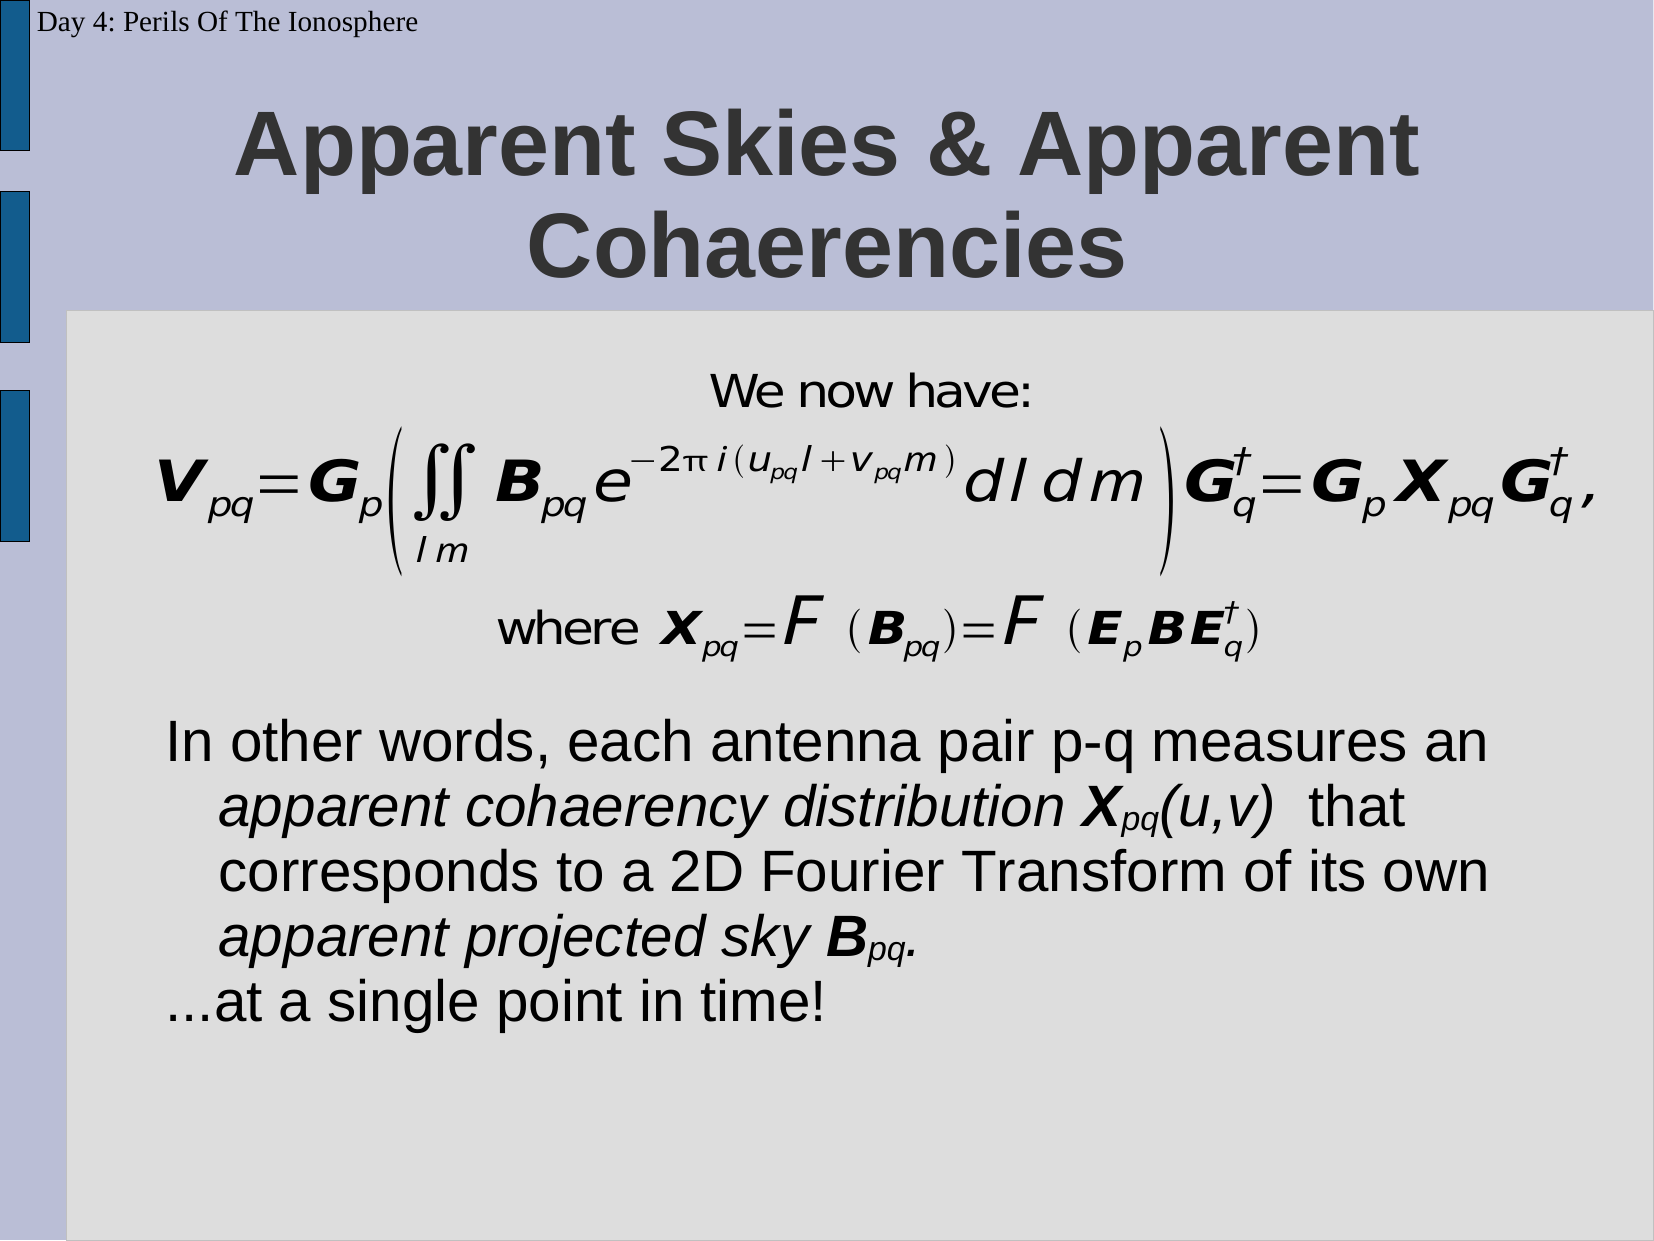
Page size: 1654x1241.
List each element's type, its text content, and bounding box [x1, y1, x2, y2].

list In other words, each antenna pair p-q measures an apparent cohaerency distribution Xpq(u,v) that corresponds to a 2D Fourier Transform of its own apparent projected sky Bpq. ...at a single point in time! [147, 708, 1560, 1085]
chart [147, 354, 1606, 665]
title Apparent Skies & Apparent Cohaerencies [121, 87, 1534, 302]
